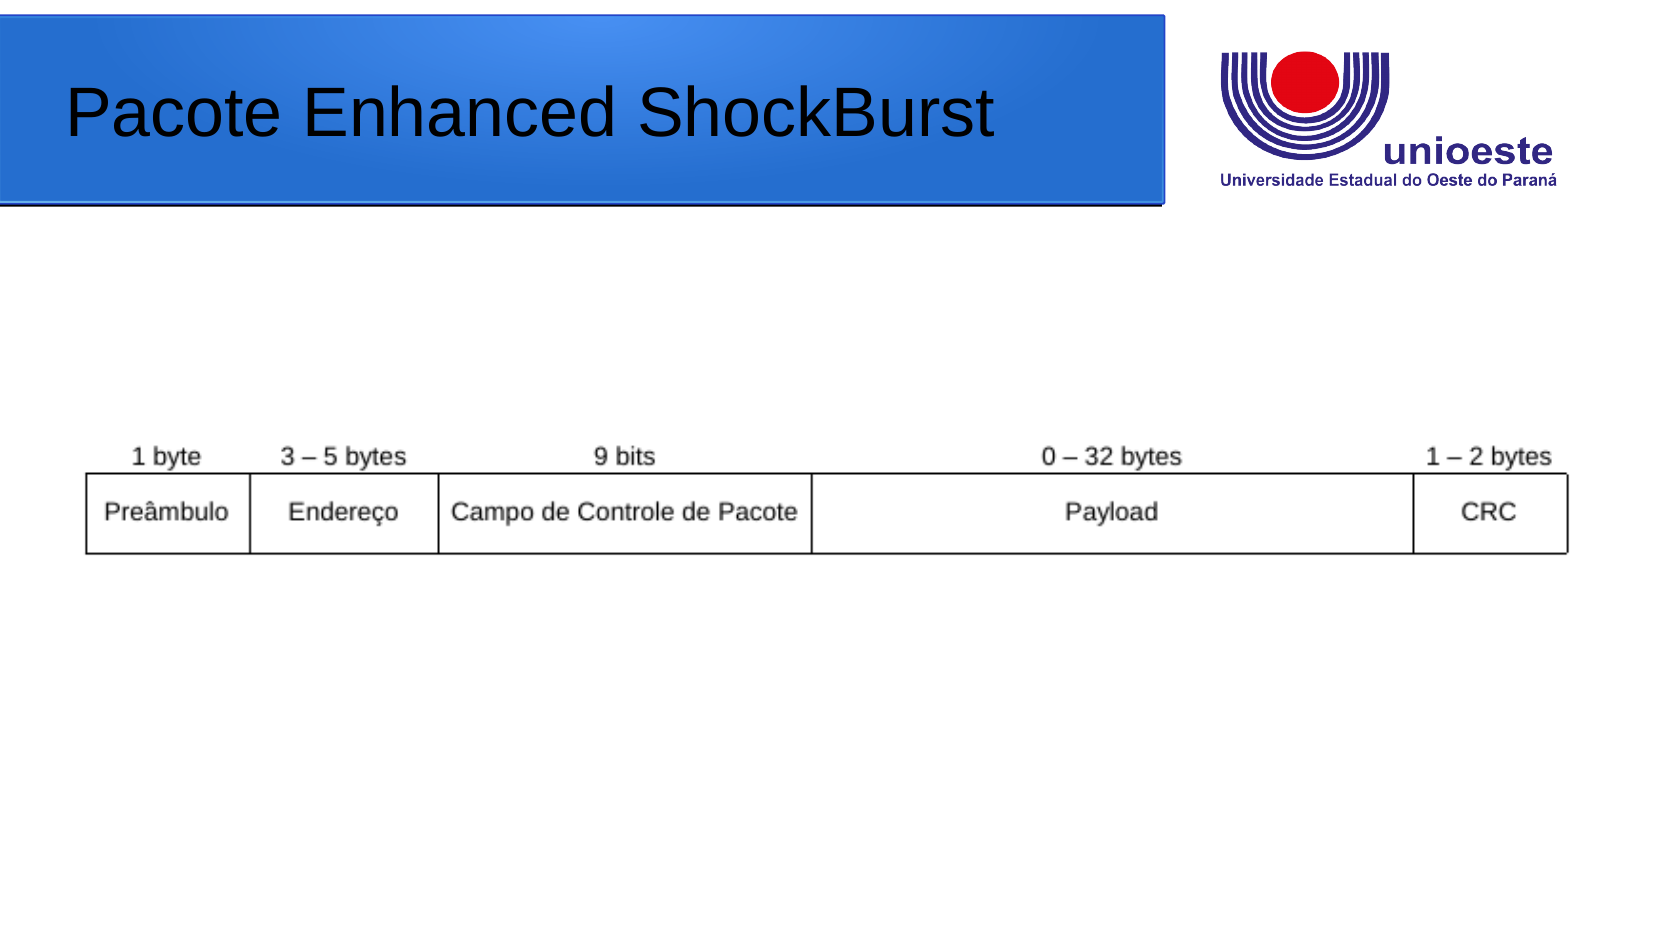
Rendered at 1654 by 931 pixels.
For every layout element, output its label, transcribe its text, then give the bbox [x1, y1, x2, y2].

picture [1169, 19, 1601, 201]
title Pacote Enhanced ShockBurst [64, 42, 1117, 183]
picture [82, 431, 1571, 557]
